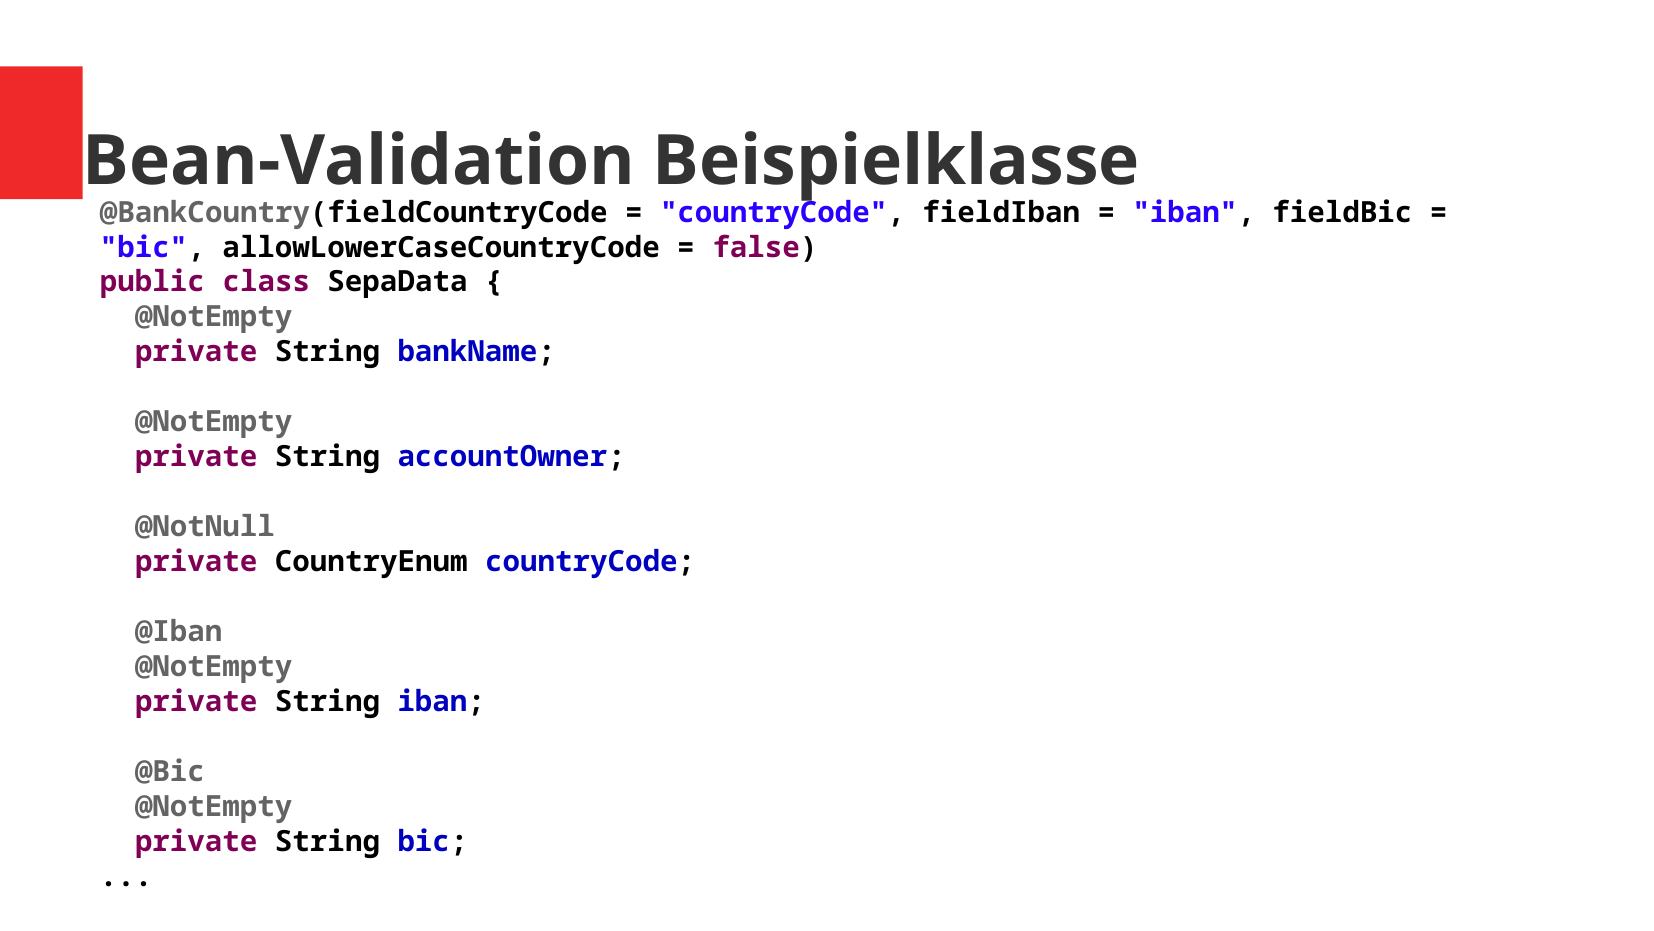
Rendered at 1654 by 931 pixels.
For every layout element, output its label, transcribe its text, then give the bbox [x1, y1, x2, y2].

text_box @BankCountry(fieldCountryCode = "countryCode", fieldIban = "iban", fieldBic = "bic", allowLowerCaseCountryCode = false) public class SepaData { @NotEmpty private String bankName; @NotEmpty private String accountOwner; @NotNull private CountryEnum countryCode; @Iban @NotEmpty private String iban; @Bic @NotEmpty private String bic; ... [85, 185, 1576, 900]
title Bean-Validation Beispielklasse [82, 33, 1571, 196]
